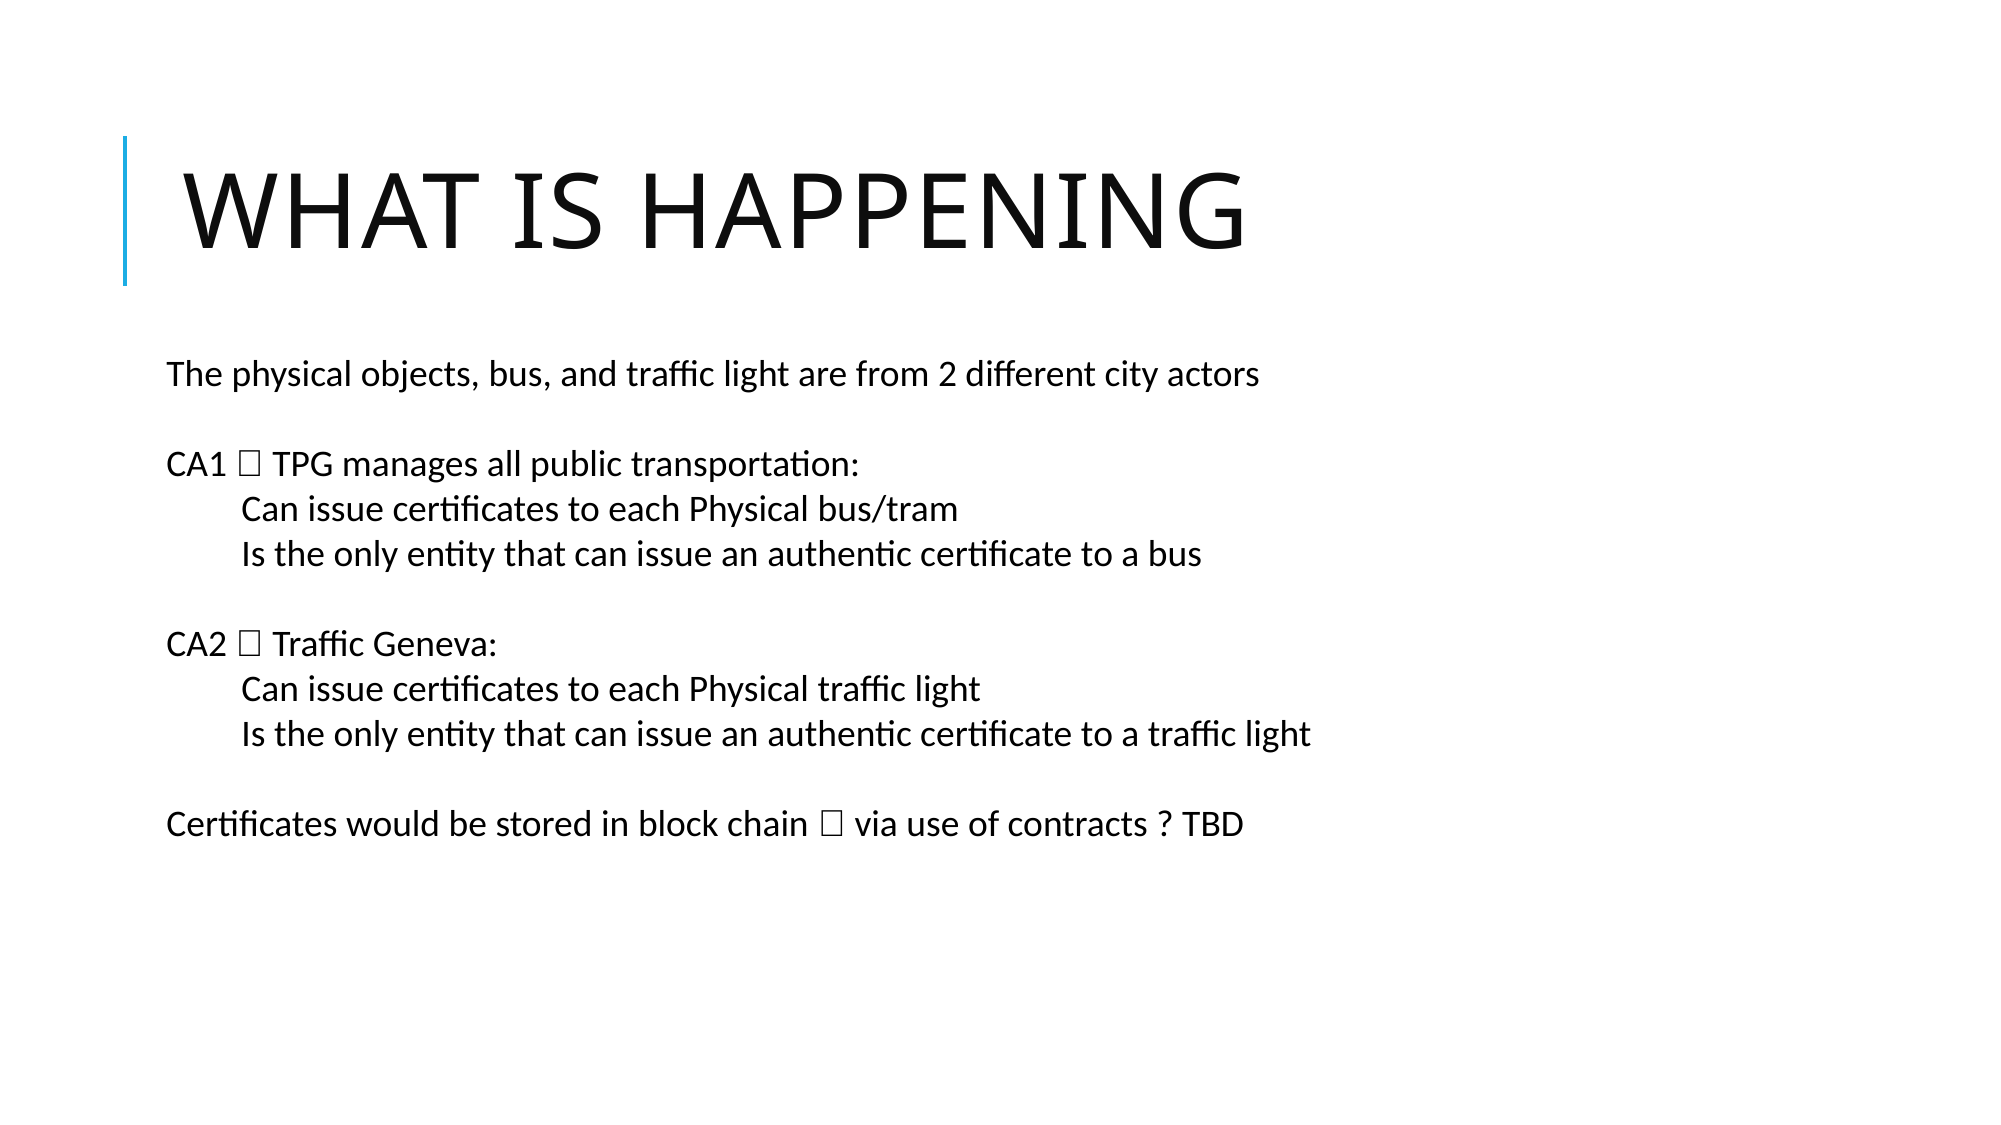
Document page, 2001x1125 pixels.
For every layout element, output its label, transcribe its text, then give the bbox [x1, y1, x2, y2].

text_box The physical objects, bus, and traffic light are from 2 different city actors CA1  TPG manages all public transportation: Can issue certificates to each Physical bus/tram Is the only entity that can issue an authentic certificate to a bus CA2  Traffic Geneva: Can issue certificates to each Physical traffic light Is the only entity that can issue an authentic certificate to a traffic light Certificates would be stored in block chain  via use of contracts ? TBD [151, 341, 1439, 857]
title What is happening [168, 96, 1763, 343]
